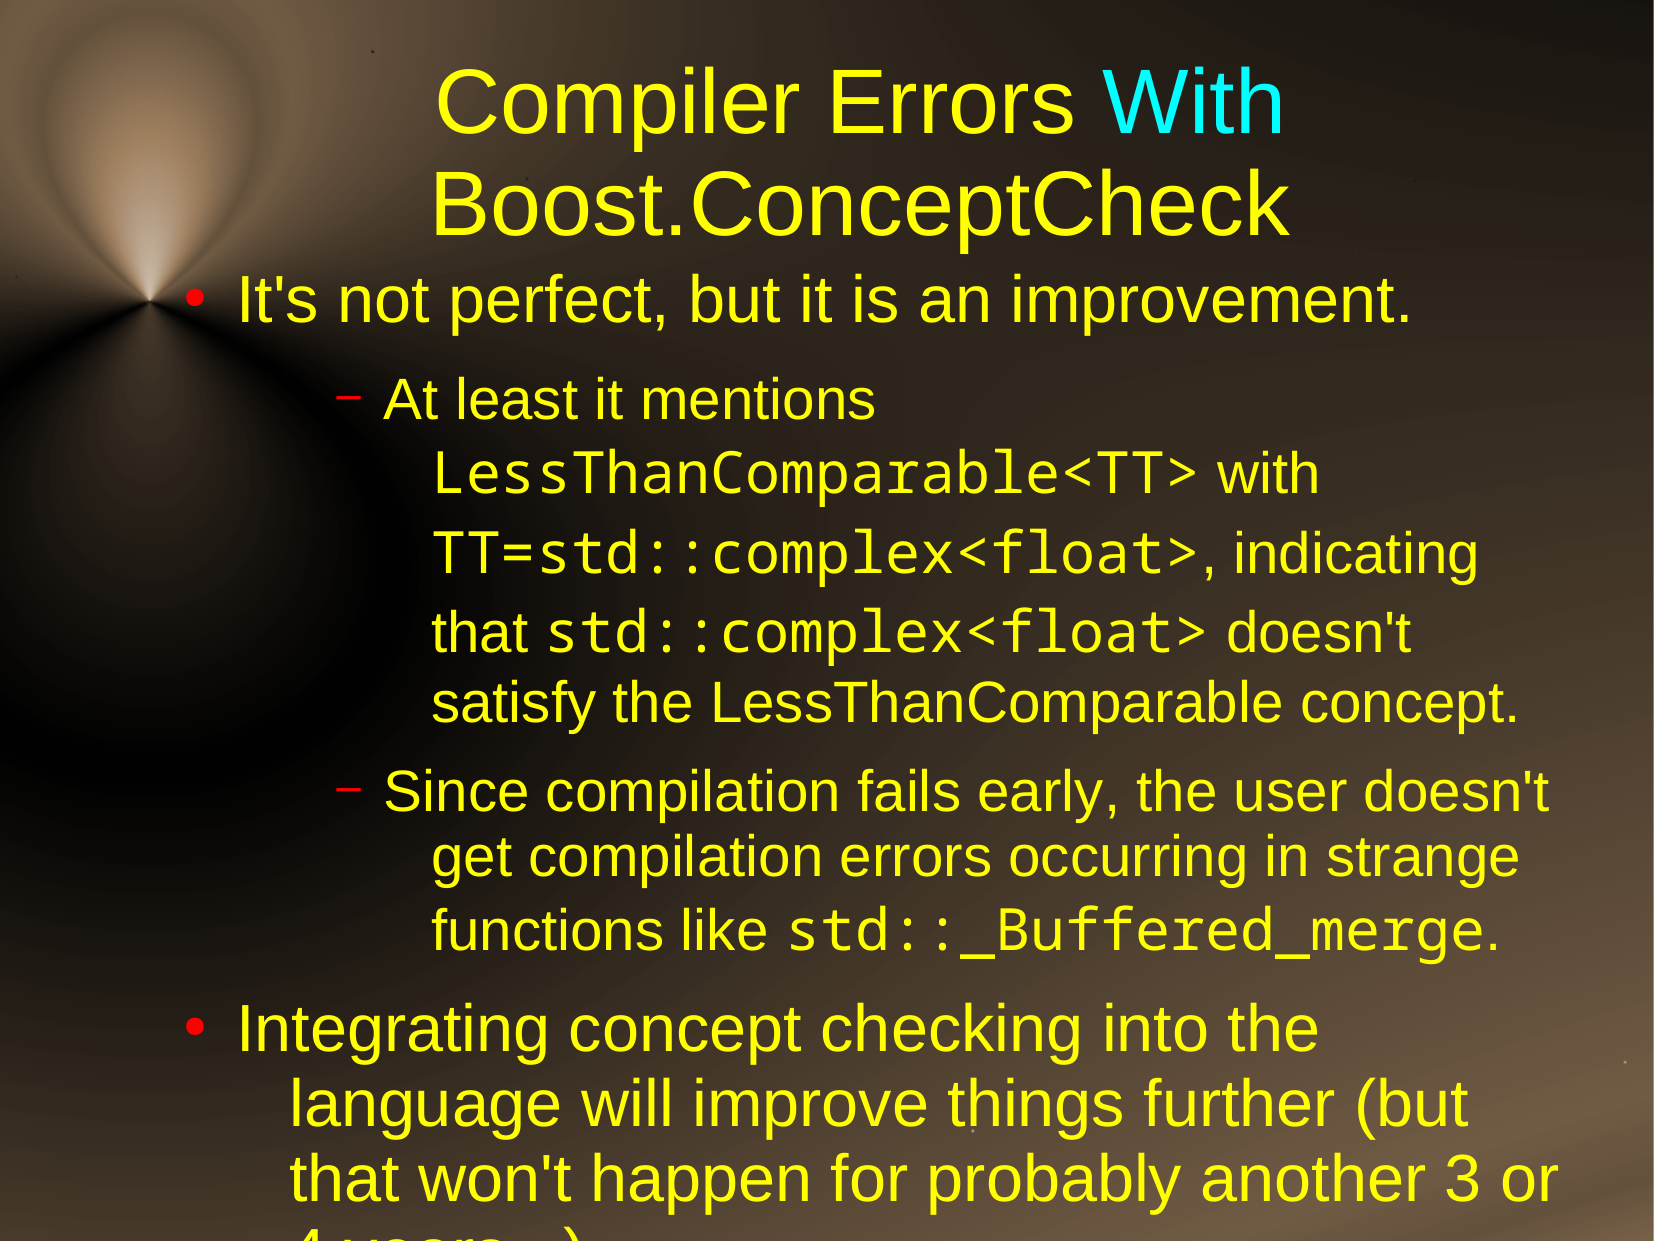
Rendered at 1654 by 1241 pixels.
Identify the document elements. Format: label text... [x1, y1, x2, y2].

title Compiler Errors With Boost.ConceptCheck [150, 49, 1571, 257]
picture [0, 0, 1654, 1241]
list It's not perfect, but it is an improvement. At least it mentions LessThanComparable<TT> with TT=std::complex<float>, indicating that std::complex<float> doesn't satisfy the LessThanComparable concept. Since compilation fails early, the user doesn't get compilation errors occurring in strange functions like std::_Buffered_merge. Integrating concept checking into the language will improve things further (but that won't happen for probably another 3 or 4 years...). [147, 262, 1571, 1232]
picture [318, 1232, 572, 1241]
